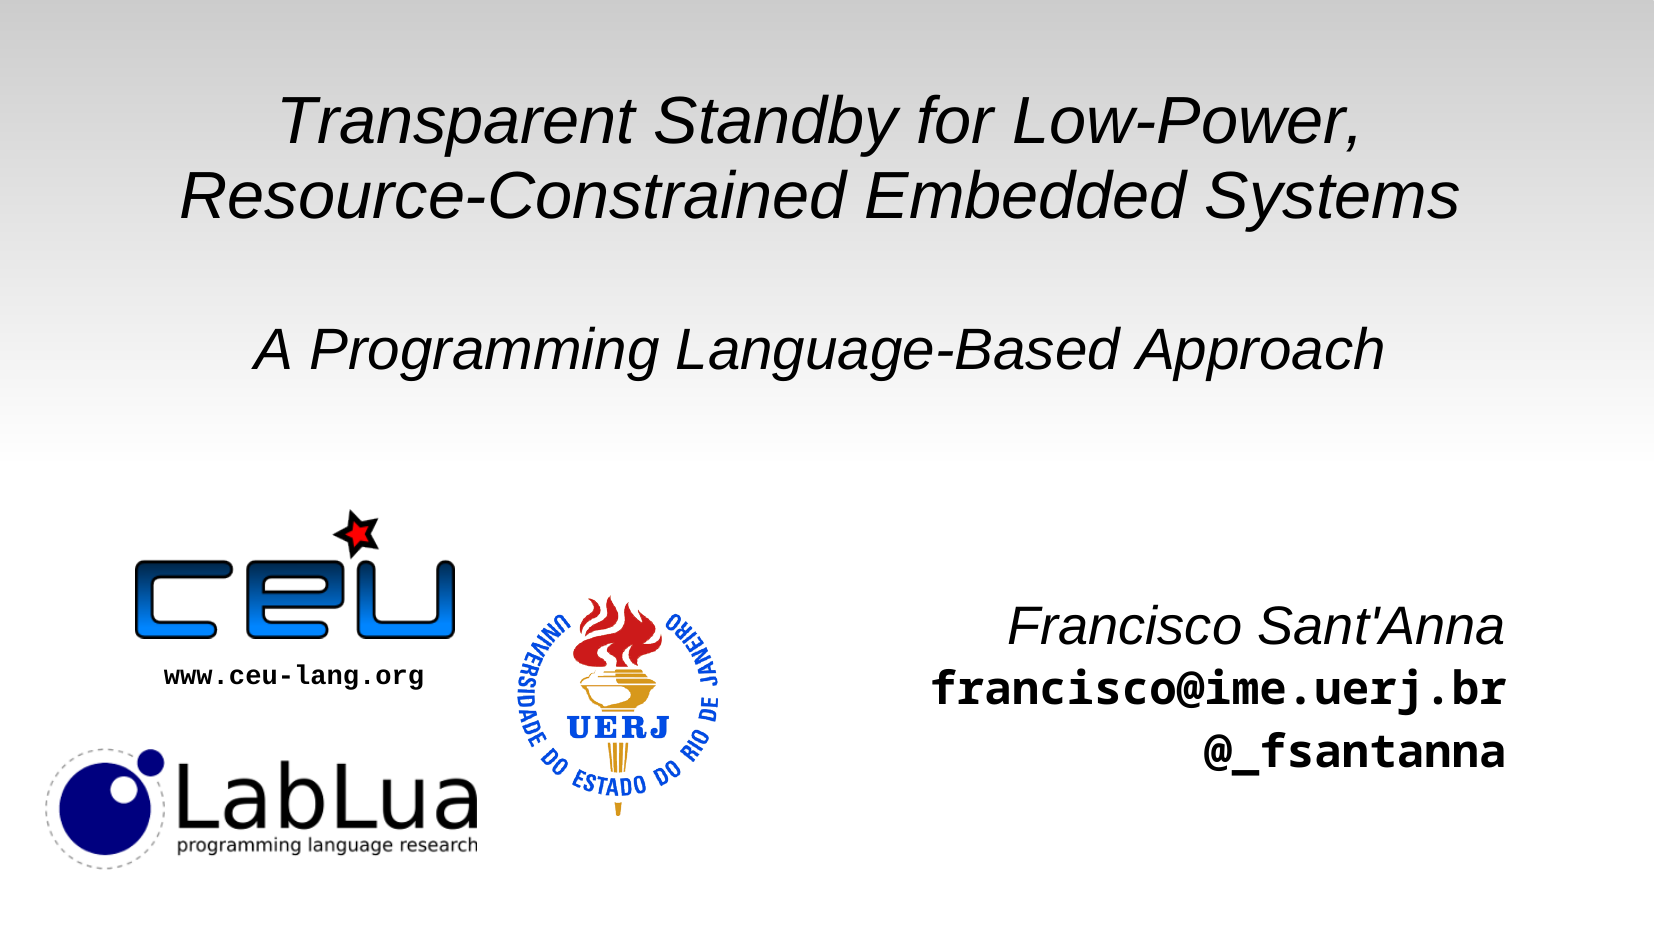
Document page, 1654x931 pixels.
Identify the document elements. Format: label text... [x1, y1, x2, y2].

text_box Francisco Sant'Anna francisco@ime.uerj.br @_fsantanna [914, 587, 1531, 777]
picture [517, 595, 718, 816]
picture [45, 748, 477, 871]
picture [135, 509, 455, 639]
subtitle Transparent Standby for Low-Power, Resource-Constrained Embedded Systems A Programming Language-Based Approach [76, 57, 1565, 408]
text_box www.ceu-lang.org [140, 654, 447, 731]
